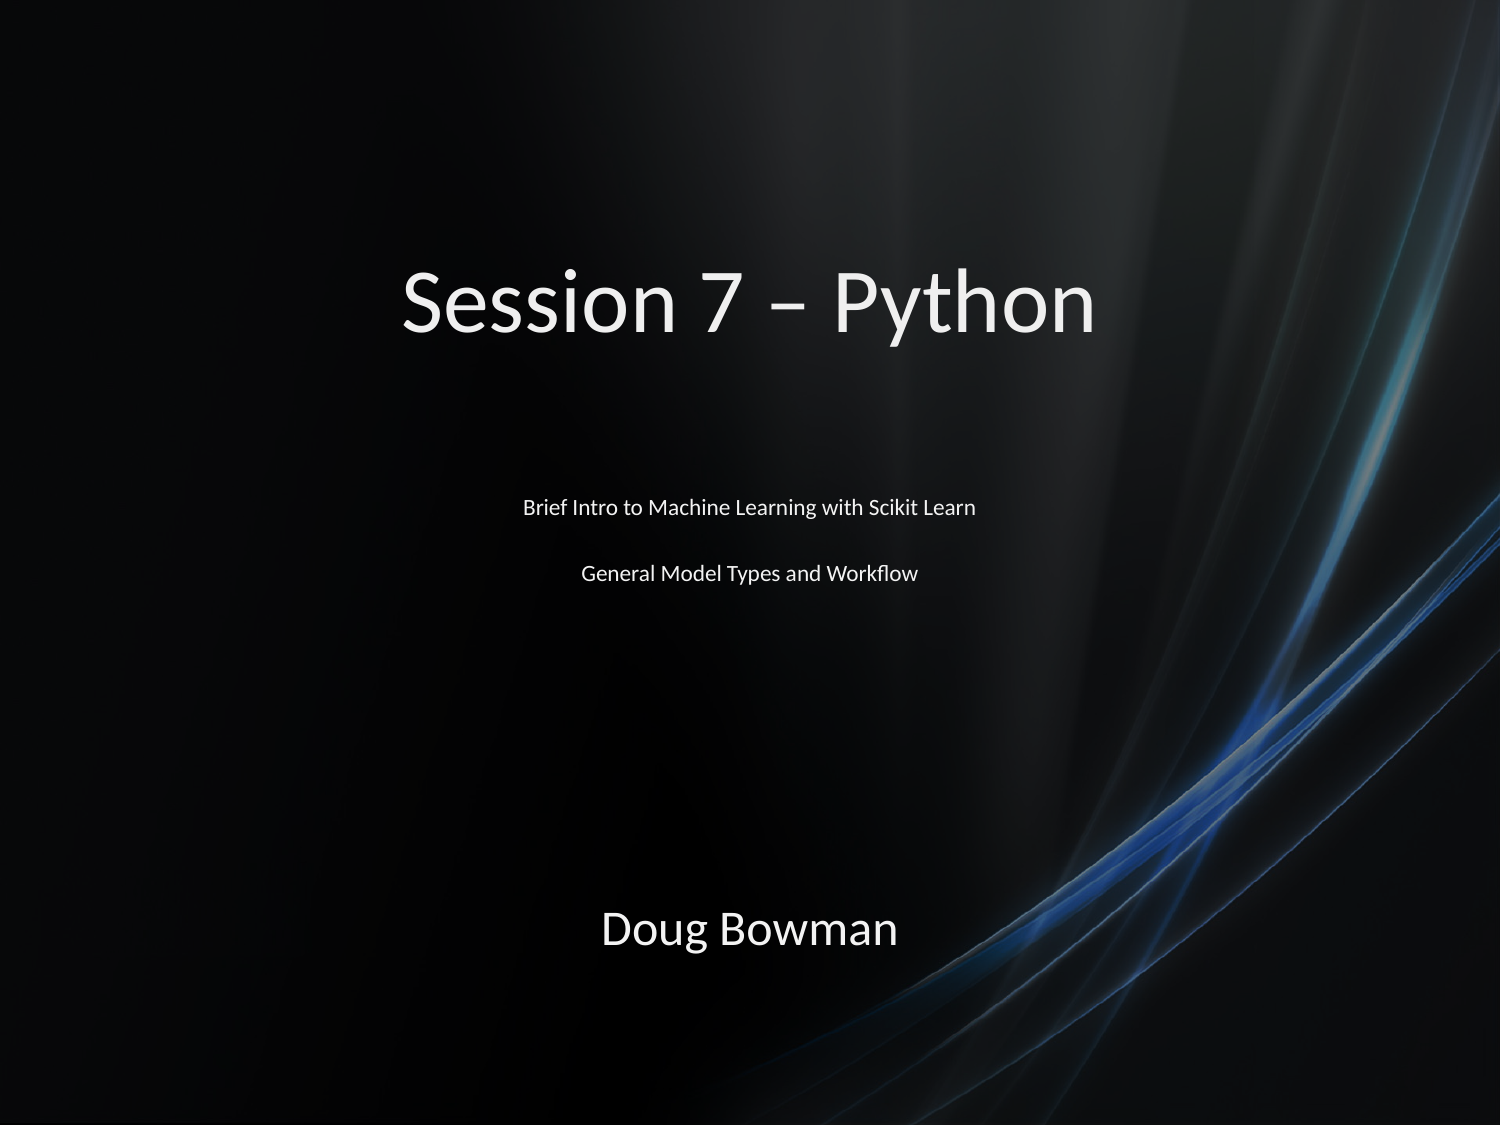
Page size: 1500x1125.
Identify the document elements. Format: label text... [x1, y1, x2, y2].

picture [0, 0, 1500, 1125]
title Session 7 – Python [112, 174, 1388, 417]
text_box Doug Bowman [224, 887, 1275, 999]
subtitle Brief Intro to Machine Learning with Scikit Learn General Model Types and Workflow [174, 484, 1325, 596]
